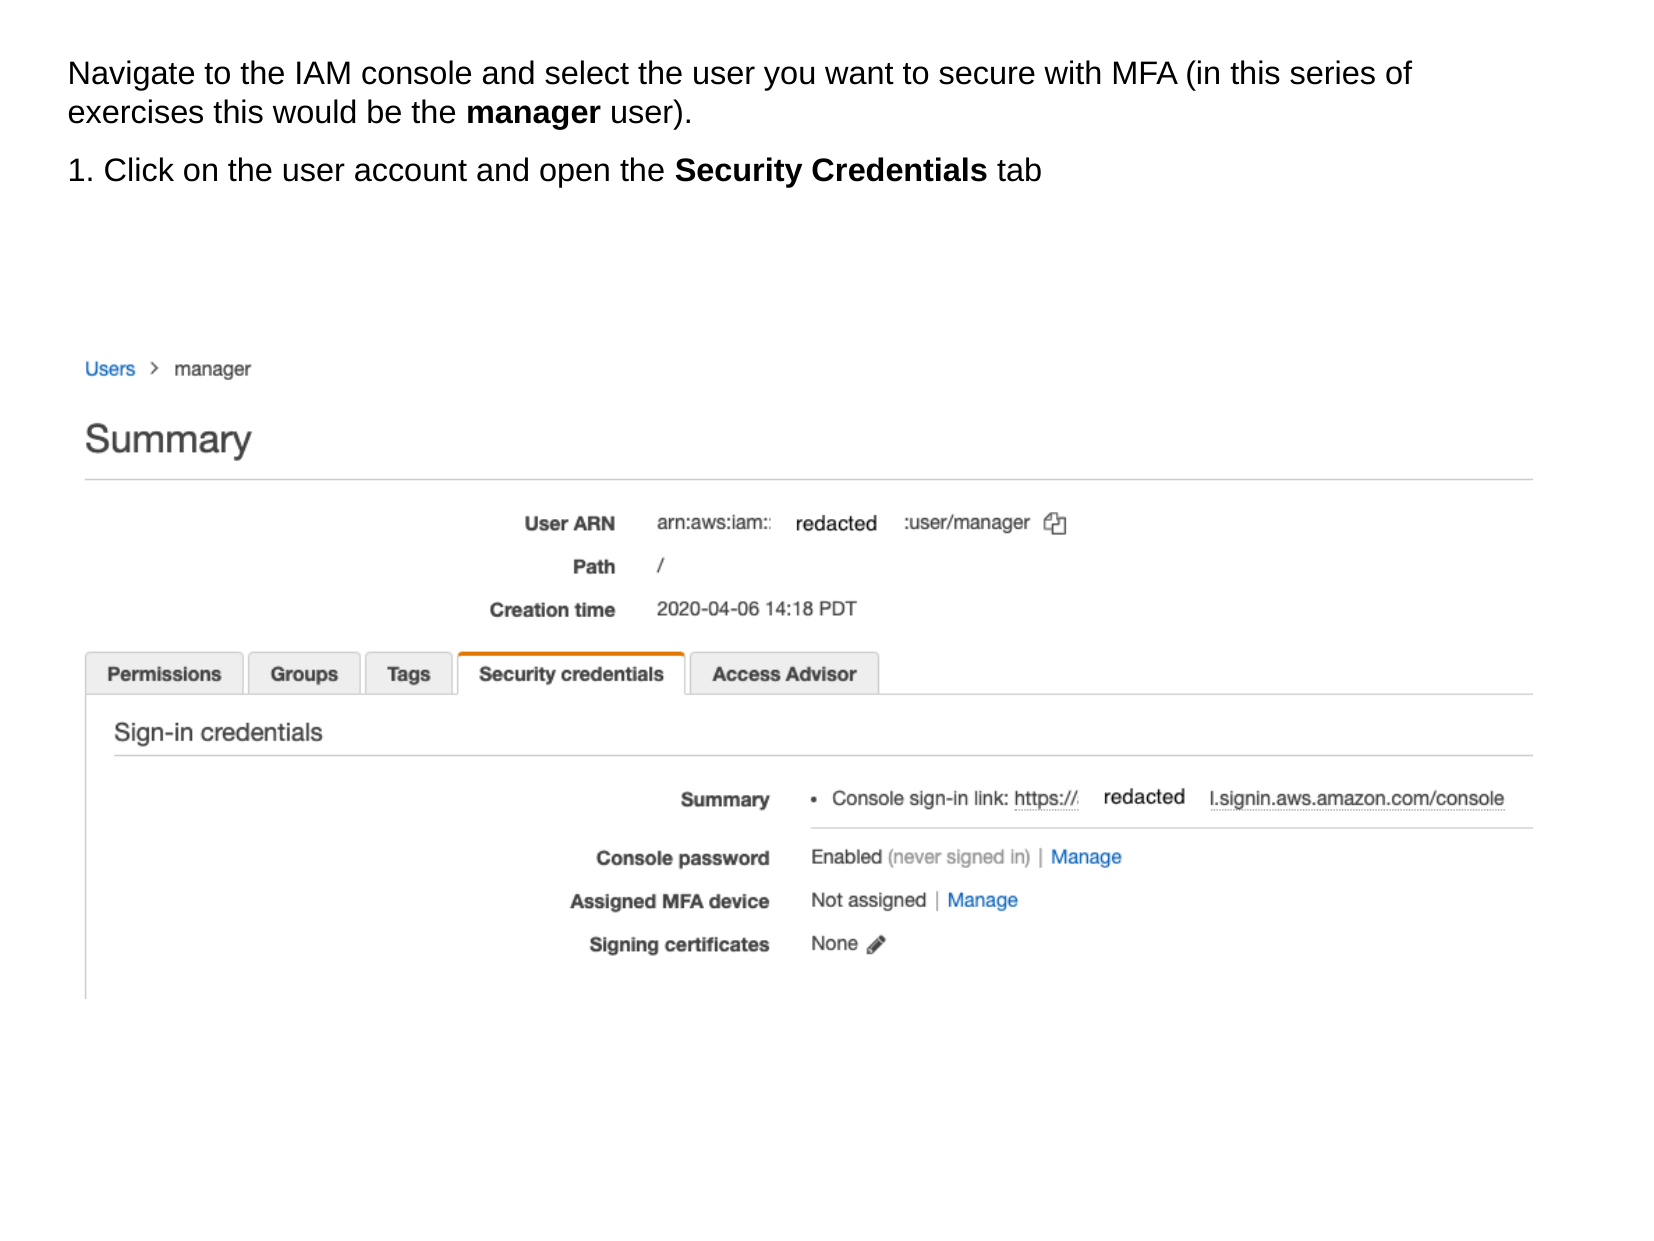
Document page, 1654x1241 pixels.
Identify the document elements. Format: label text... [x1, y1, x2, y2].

picture [67, 341, 1533, 999]
list Navigate to the IAM console and select the user you want to secure with MFA (in this series of exercises this would be the manager user). 1. Click on the user account and open the Security Credentials tab [67, 51, 1556, 191]
